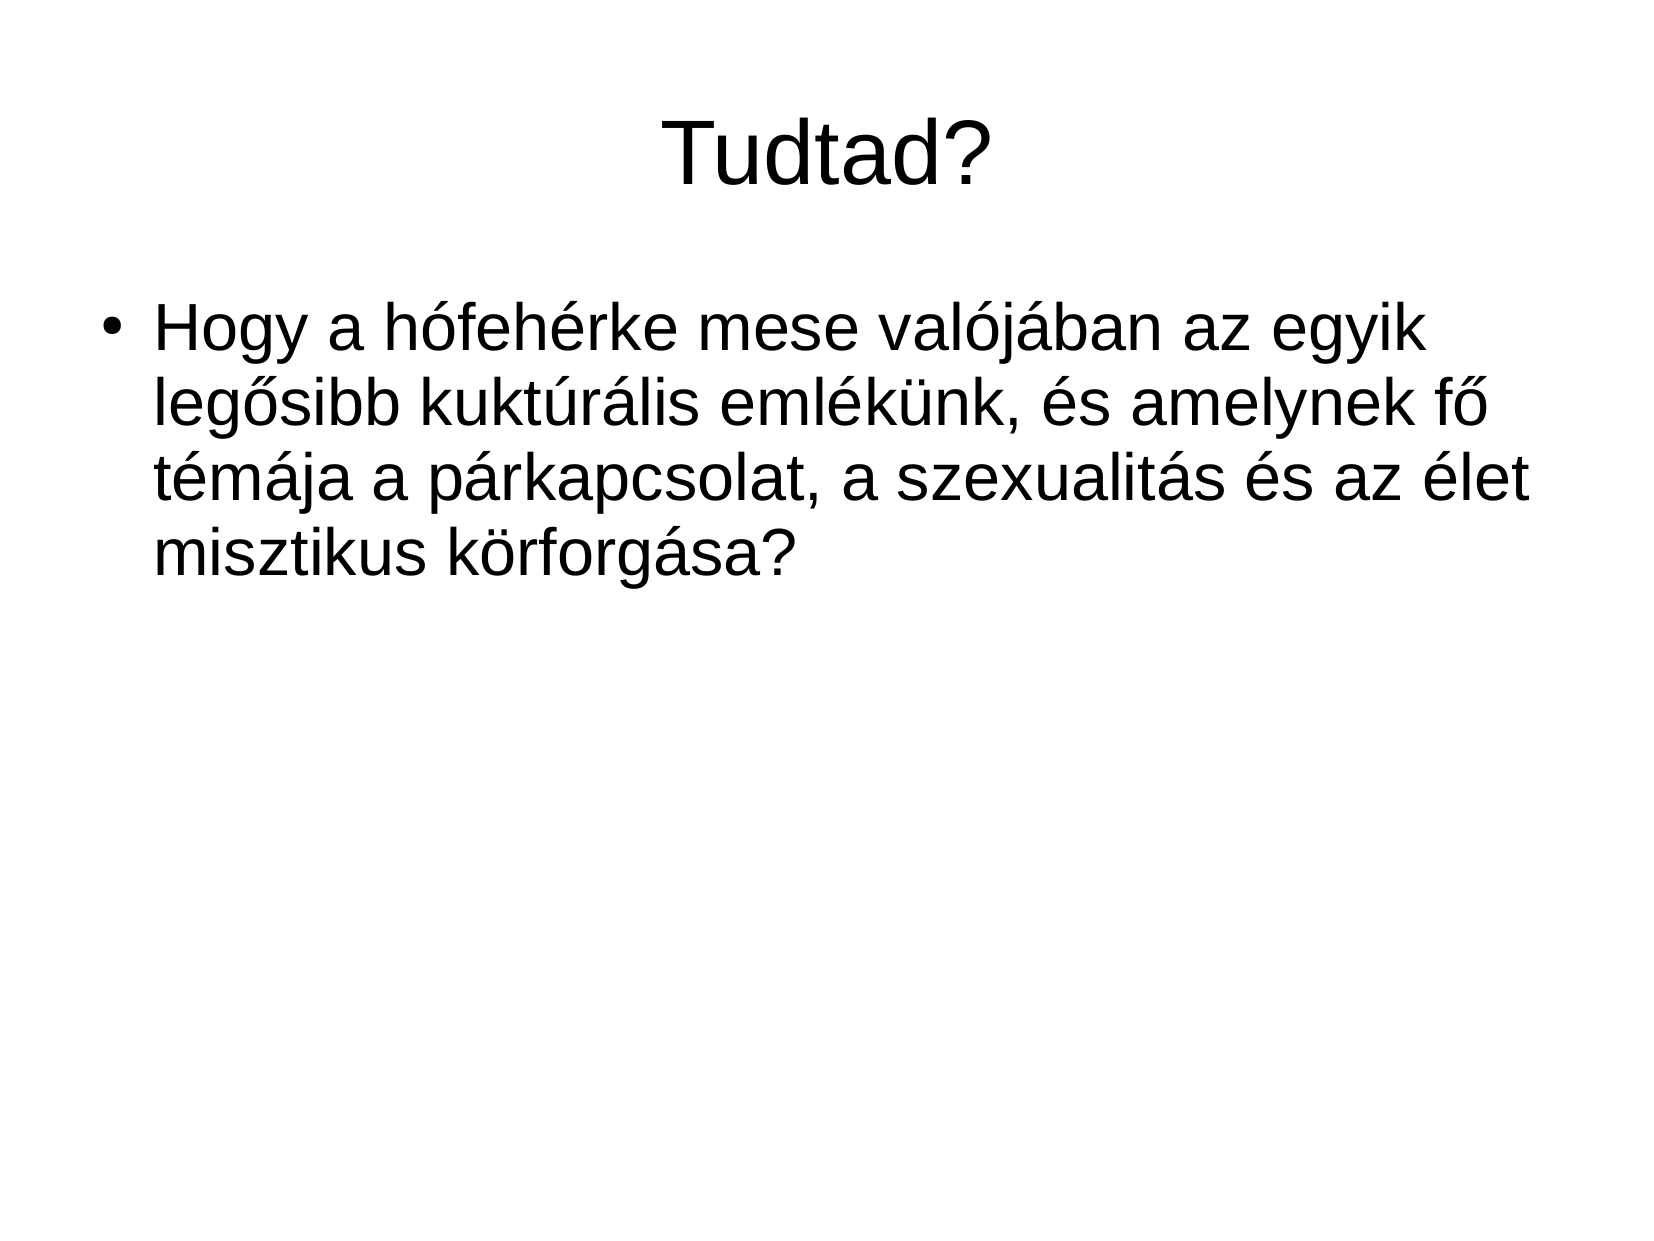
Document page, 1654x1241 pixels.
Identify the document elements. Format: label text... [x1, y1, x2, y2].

list Hogy a hófehérke mese valójában az egyik legősibb kuktúrális emlékünk, és amelynek fő témája a párkapcsolat, a szexualitás és az élet misztikus körforgása? [82, 290, 1571, 1010]
title Tudtad? [82, 49, 1571, 257]
